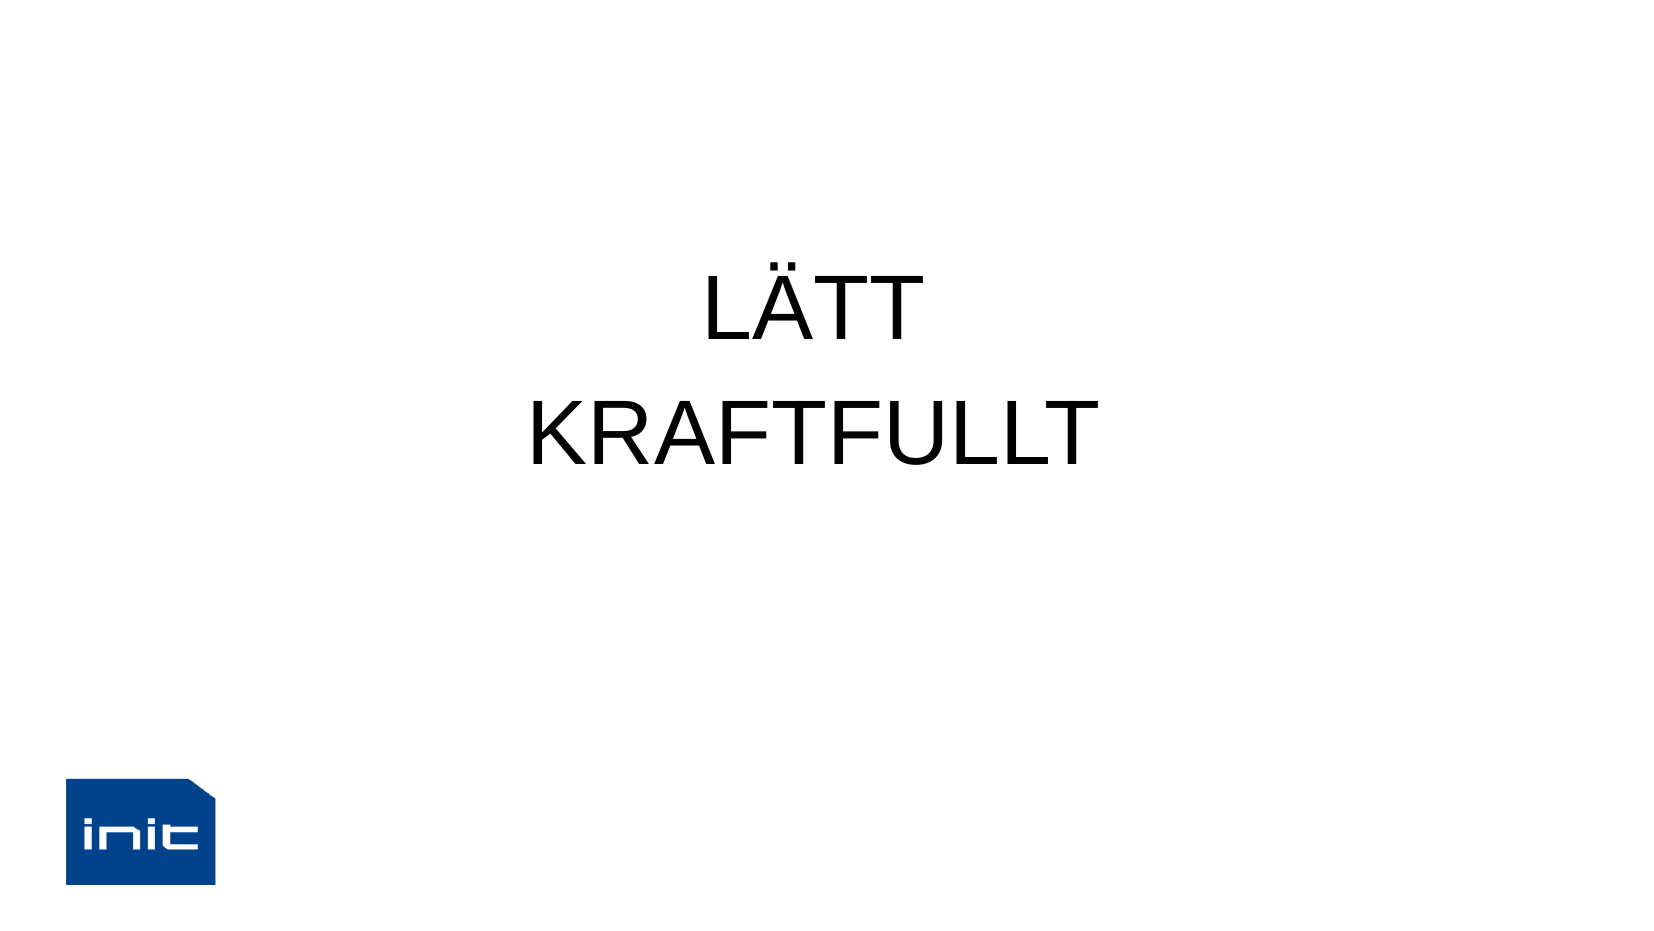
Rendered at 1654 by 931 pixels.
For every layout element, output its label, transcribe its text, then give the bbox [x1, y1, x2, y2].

picture [66, 778, 216, 885]
subtitle LÄTT KRAFTFULLT [153, 94, 1475, 761]
